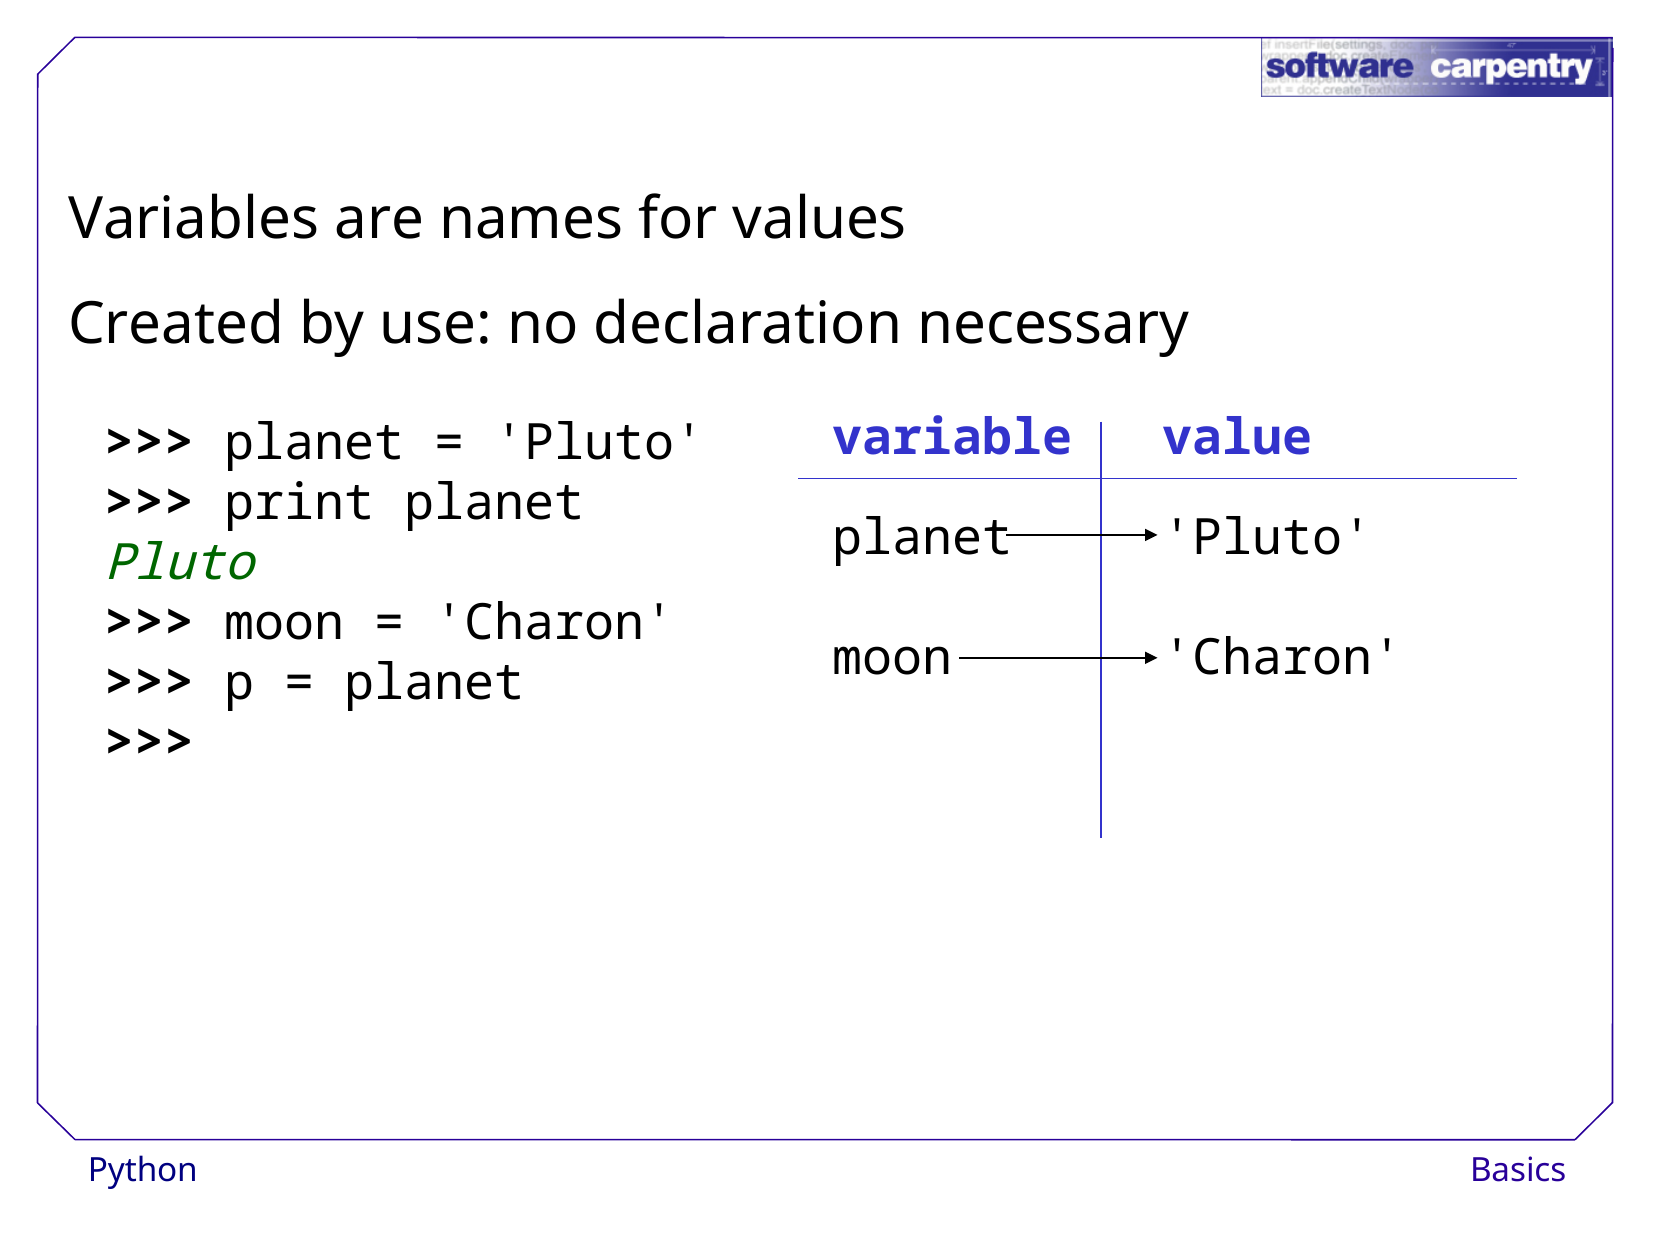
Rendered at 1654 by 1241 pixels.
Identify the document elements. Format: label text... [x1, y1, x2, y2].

text_box >>> planet = 'Pluto' >>> print planet Pluto >>> moon = 'Charon' >>> p = planet >>> [89, 402, 657, 885]
text_box planet moon [817, 497, 1083, 810]
text_box 'Pluto' 'Charon' [1148, 497, 1413, 809]
picture [1261, 39, 1613, 97]
text_box Variables are names for values Created by use: no declaration necessary [53, 137, 1355, 364]
text_box variable [817, 402, 1083, 479]
text_box value [1148, 402, 1413, 479]
